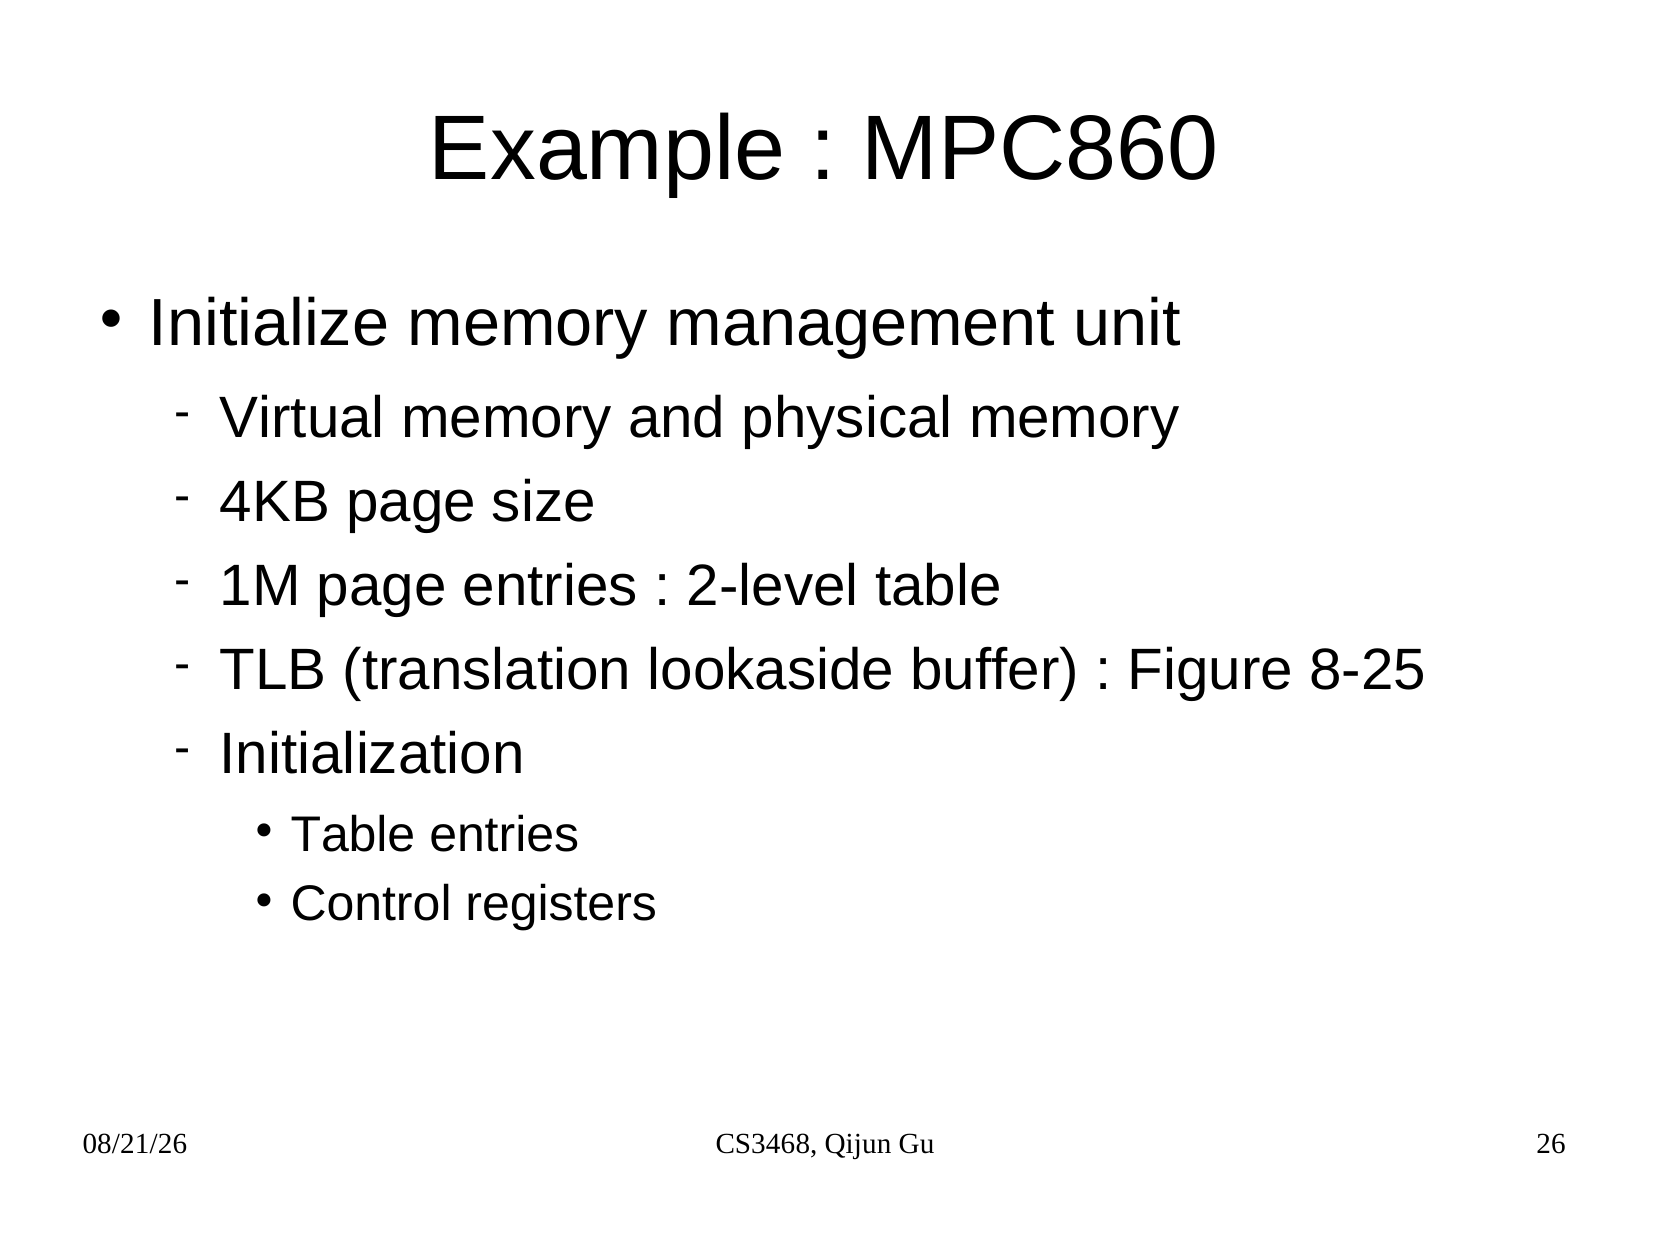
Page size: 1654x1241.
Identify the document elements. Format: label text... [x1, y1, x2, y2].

list Initialize memory management unit Virtual memory and physical memory 4KB page size 1M page entries : 2-level table TLB (translation lookaside buffer) : Figure 8-25 Initialization Table entries Control registers [82, 290, 1567, 1090]
title Example : MPC860 [82, 56, 1567, 245]
